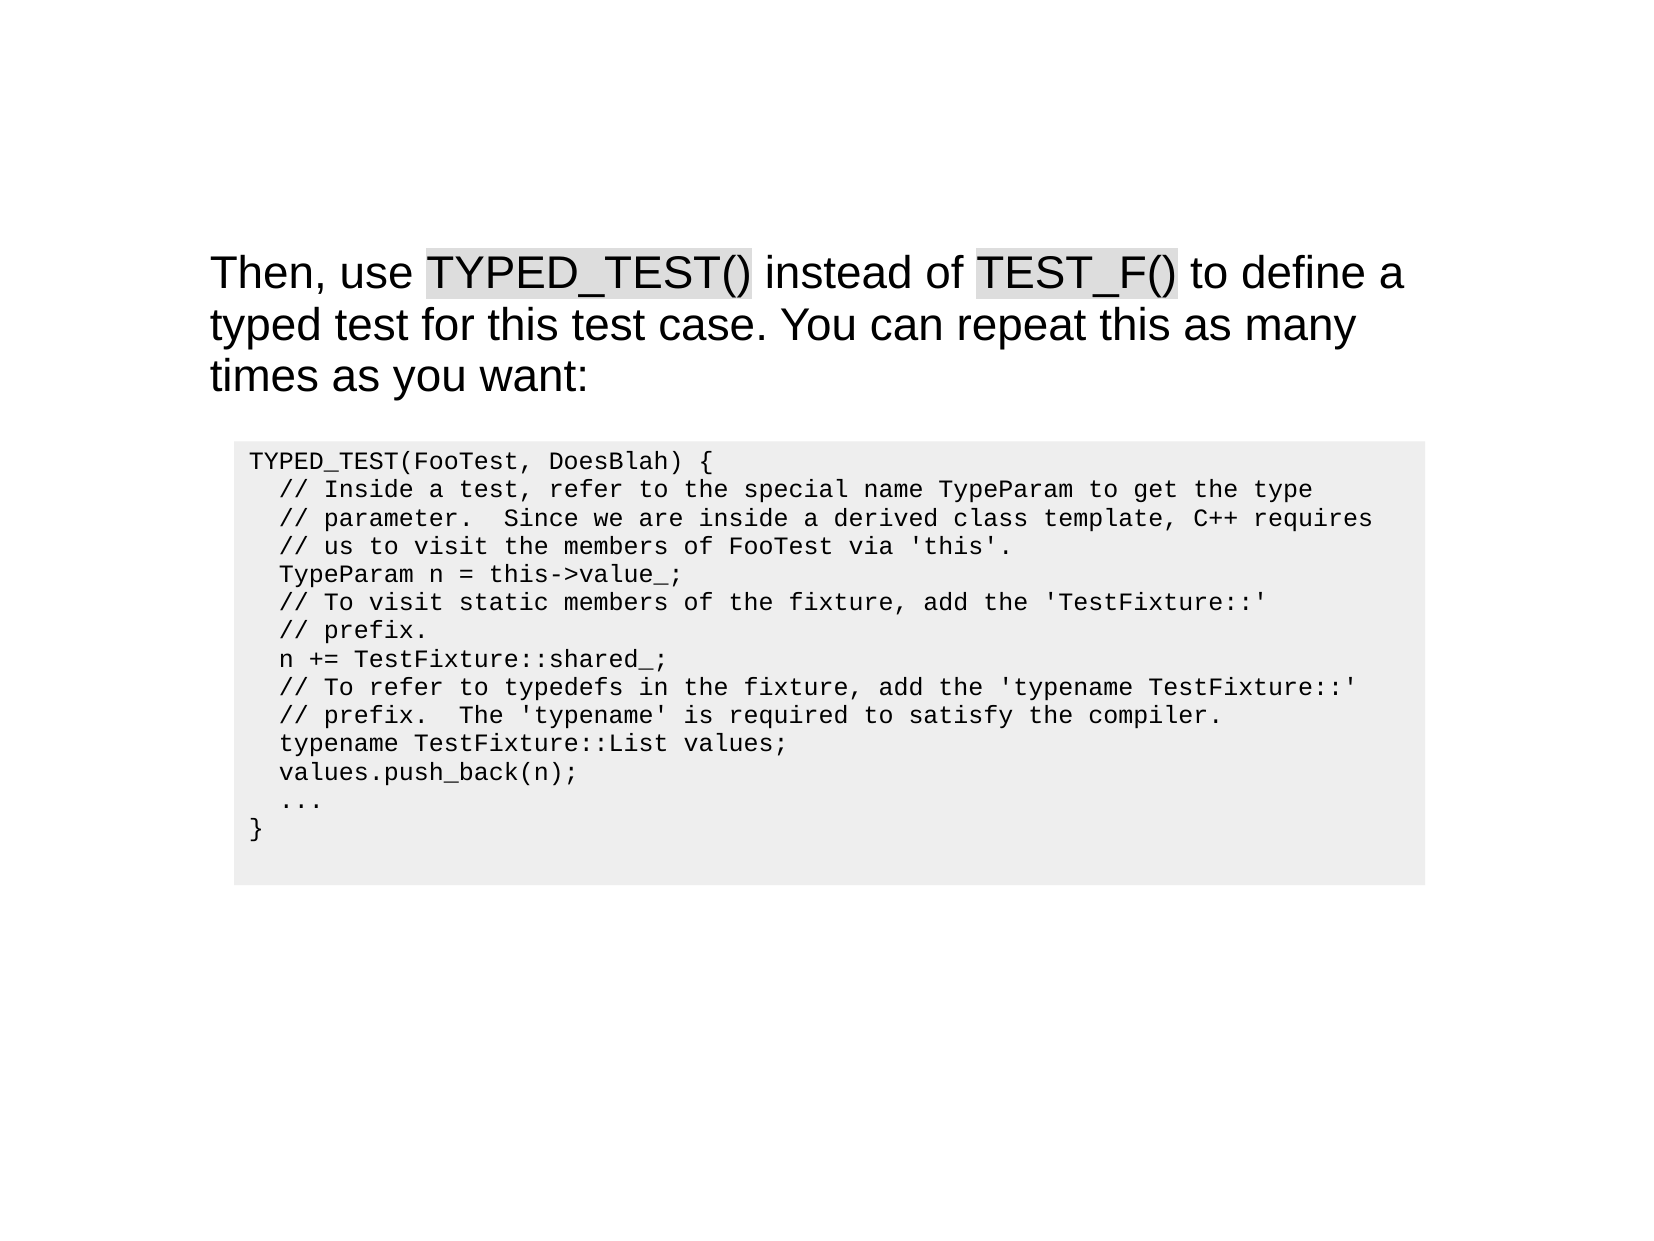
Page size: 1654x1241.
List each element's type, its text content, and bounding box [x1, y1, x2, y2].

text_box Then, use TYPED_TEST() instead of TEST_F() to define a typed test for this test case. You can repeat this as many times as you want: [195, 240, 1466, 409]
text_box TYPED_TEST(FooTest, DoesBlah) { // Inside a test, refer to the special name TypeParam to get the type // parameter. Since we are inside a derived class template, C++ requires // us to visit the members of FooTest via 'this'. TypeParam n = this->value_; // To visit static members of the fixture, add the 'TestFixture::' // prefix. n += TestFixture::shared_; // To refer to typedefs in the fixture, add the 'typename TestFixture::' // prefix. The 'typename' is required to satisfy the compiler. typename TestFixture::List values; values.push_back(n); ... } [234, 441, 1426, 886]
